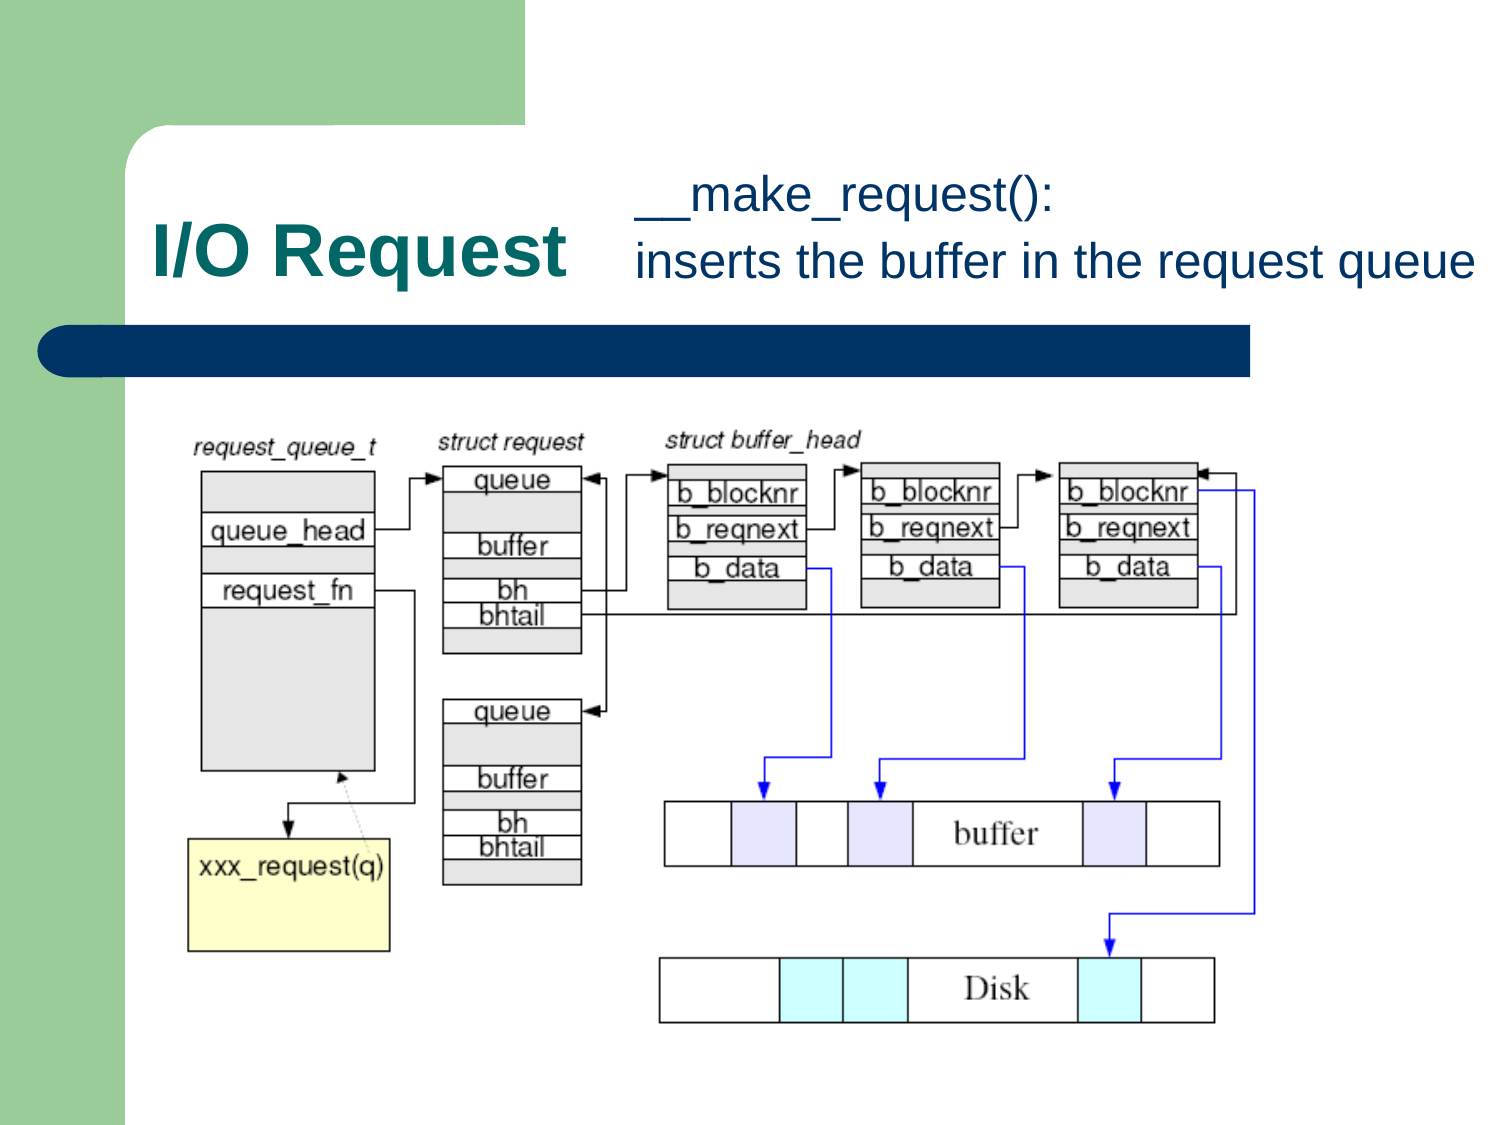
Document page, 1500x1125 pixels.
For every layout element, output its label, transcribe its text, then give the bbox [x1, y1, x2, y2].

text_box __make_request(): inserts the buffer in the request queue [620, 160, 1500, 297]
picture [171, 420, 1272, 1032]
title I/O Request [136, 136, 1414, 301]
